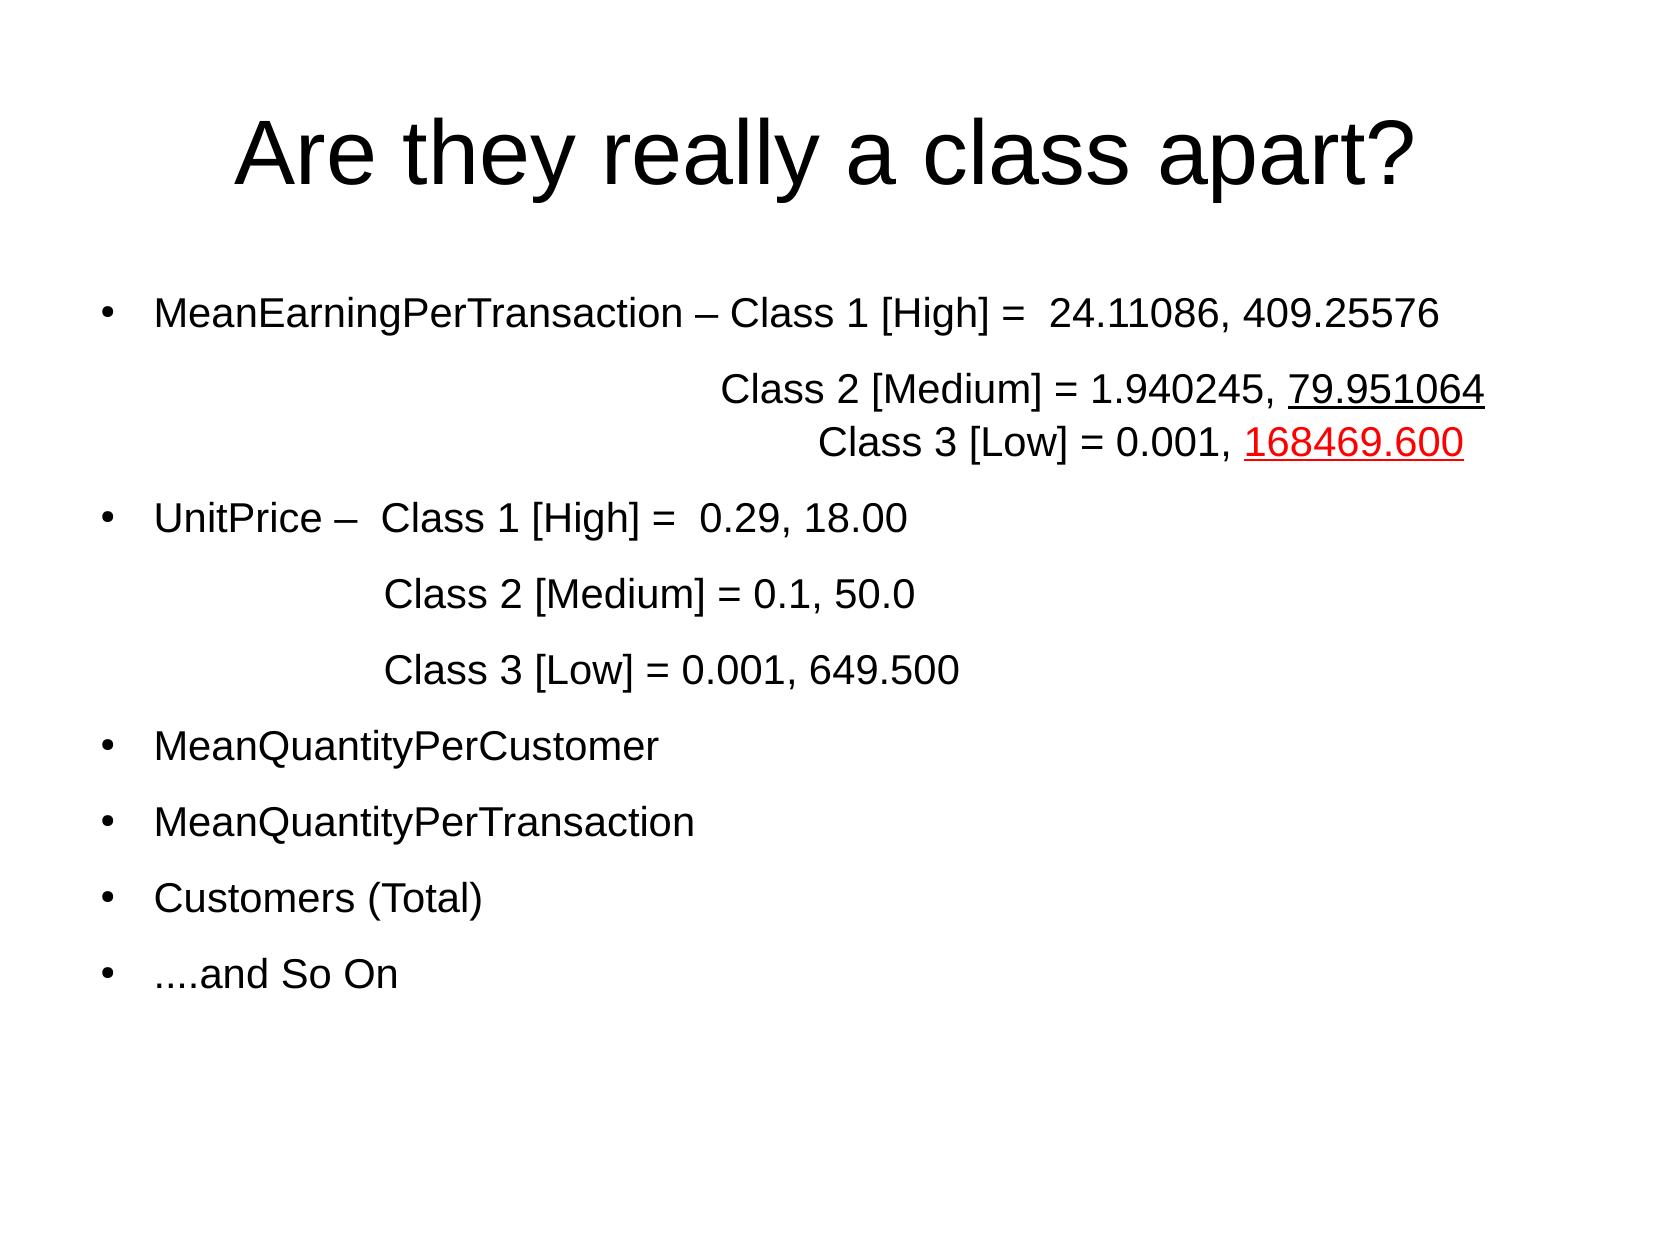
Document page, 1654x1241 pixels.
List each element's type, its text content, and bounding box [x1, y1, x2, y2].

title Are they really a class apart? [82, 49, 1571, 257]
list MeanEarningPerTransaction – Class 1 [High] = 24.11086, 409.25576 Class 2 [Medium] = 1.940245, 79.951064 Class 3 [Low] = 0.001, 168469.600 UnitPrice – Class 1 [High] = 0.29, 18.00 Class 2 [Medium] = 0.1, 50.0 Class 3 [Low] = 0.001, 649.500 MeanQuantityPerCustomer MeanQuantityPerTransaction Customers (Total) ....and So On [82, 290, 1571, 1109]
